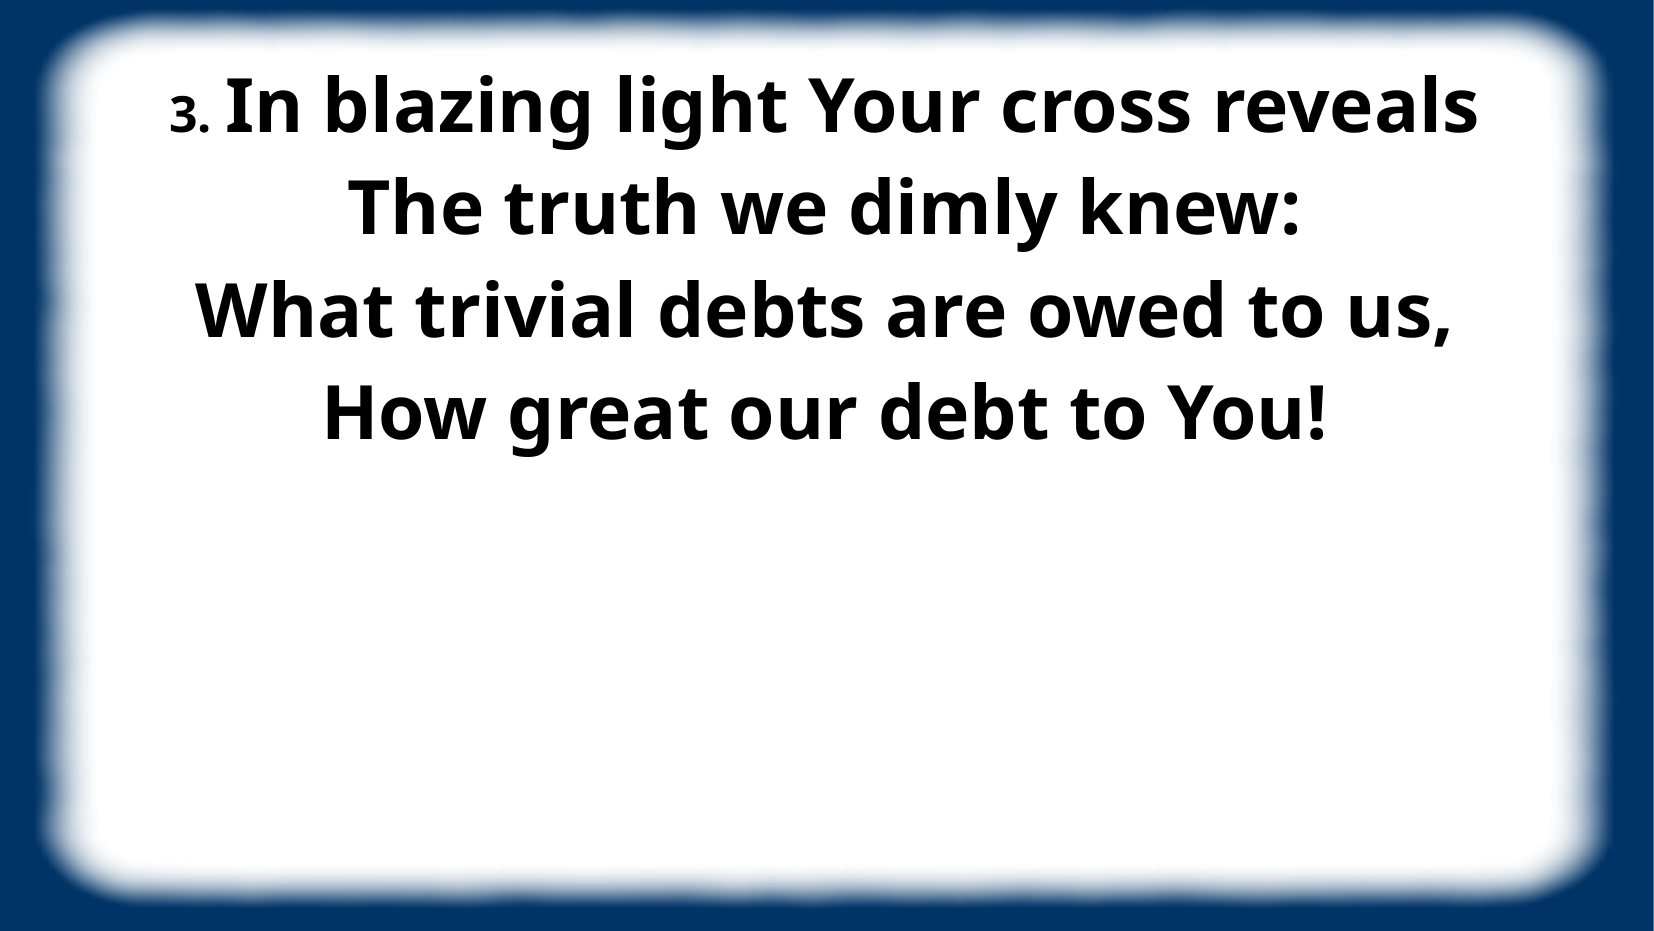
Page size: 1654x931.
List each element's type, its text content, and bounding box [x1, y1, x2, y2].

picture [0, 0, 1654, 931]
text_box 3. In blazing light Your cross reveals The truth we dimly knew: What trivial debts are owed to us, How great our debt to You! [105, 45, 1546, 458]
